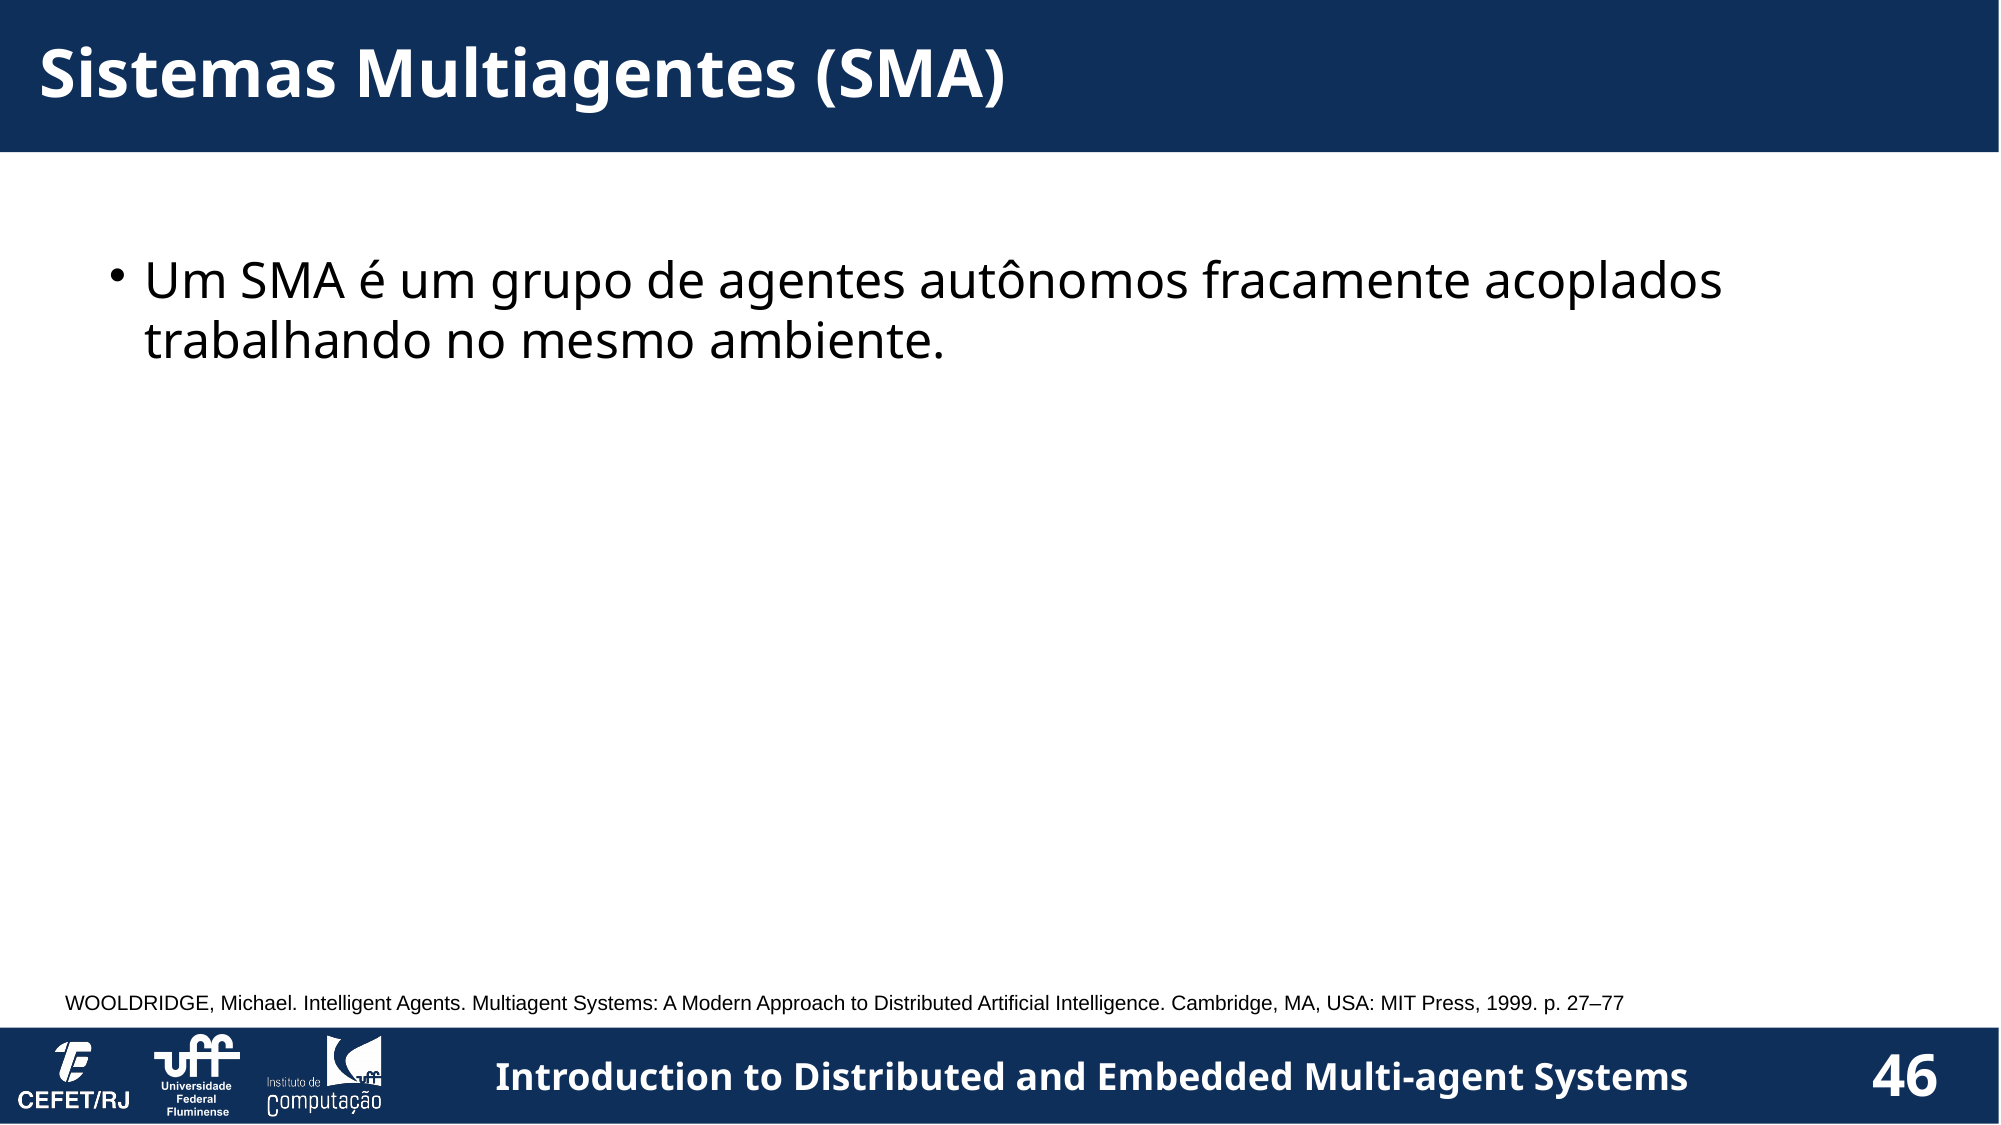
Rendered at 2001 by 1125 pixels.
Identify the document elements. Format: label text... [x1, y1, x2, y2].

text_box Sistemas Multiagentes (SMA) [25, 23, 1999, 119]
picture [265, 1033, 383, 1117]
picture [18, 1021, 129, 1125]
text_box WOOLDRIDGE, Michael. Intelligent Agents. Multiagent Systems: A Modern Approach to Distributed Artificial Intelligence. Cambridge, MA, USA: MIT Press, 1999. p. 27–77 [50, 982, 1969, 1023]
picture [153, 1033, 241, 1121]
text_box Um SMA é um grupo de agentes autônomos fracamente acoplados trabalhando no mesmo ambiente. [94, 181, 1819, 377]
